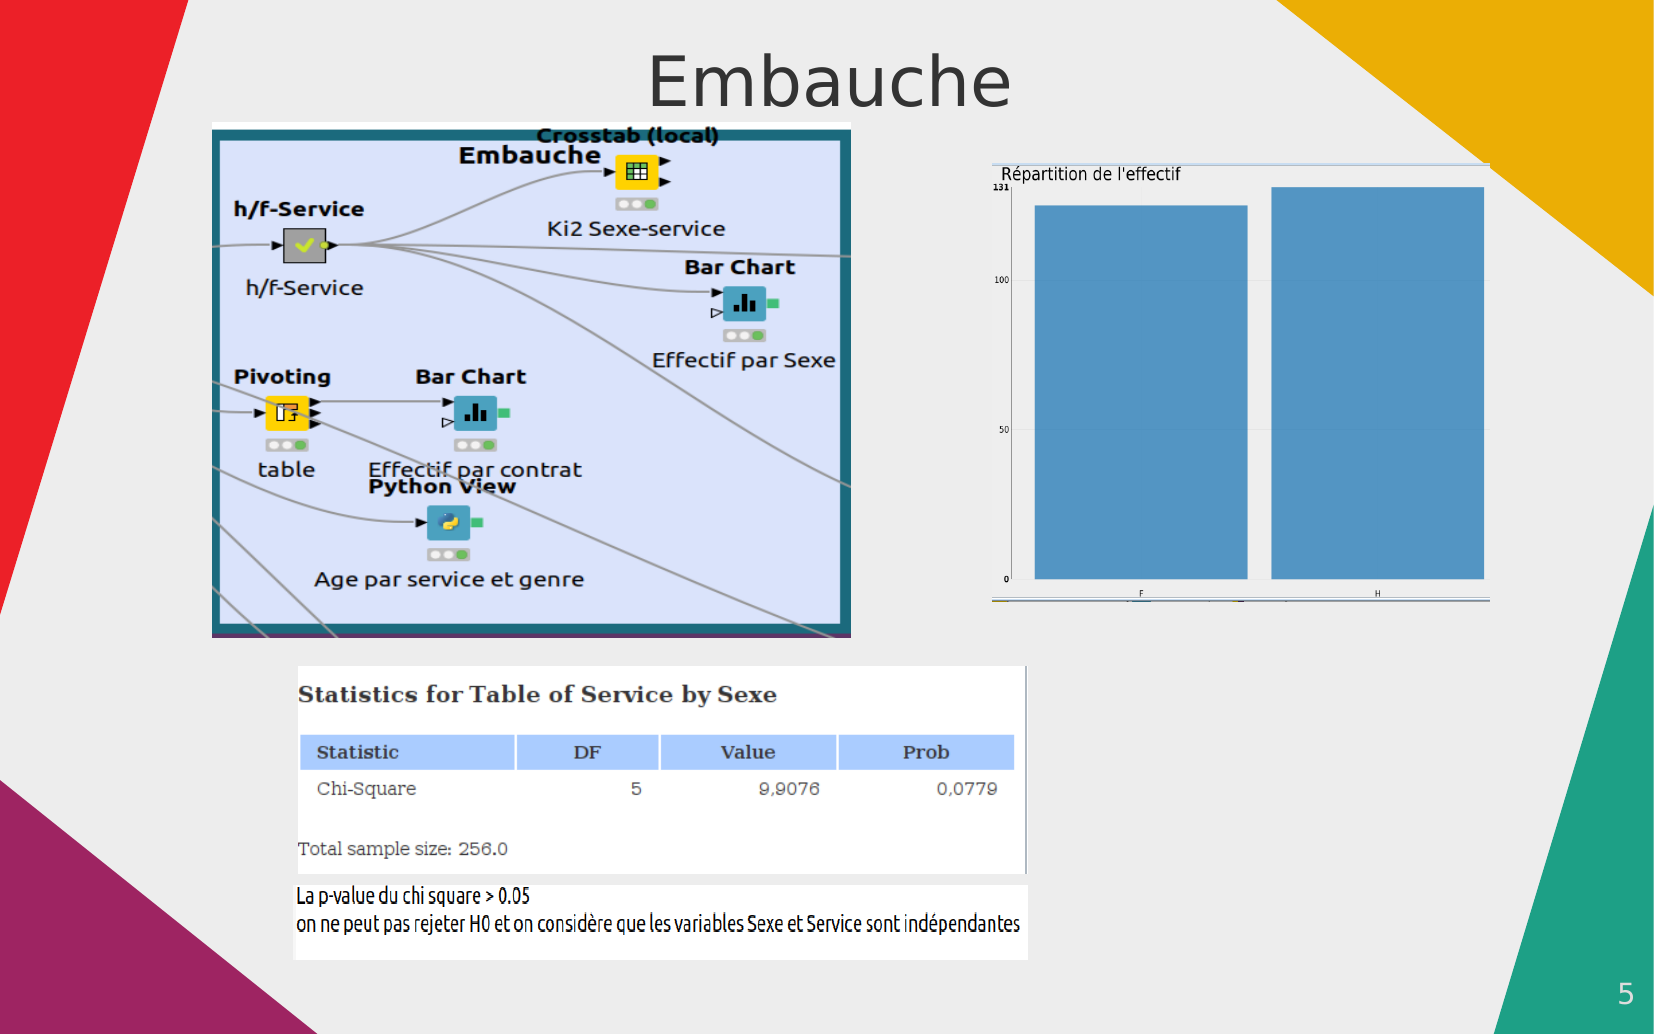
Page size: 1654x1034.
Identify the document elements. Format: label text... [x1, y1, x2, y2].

picture [293, 885, 1028, 960]
picture [992, 163, 1490, 602]
picture [212, 122, 851, 638]
title Embauche [118, 0, 1542, 165]
picture [298, 666, 1028, 875]
